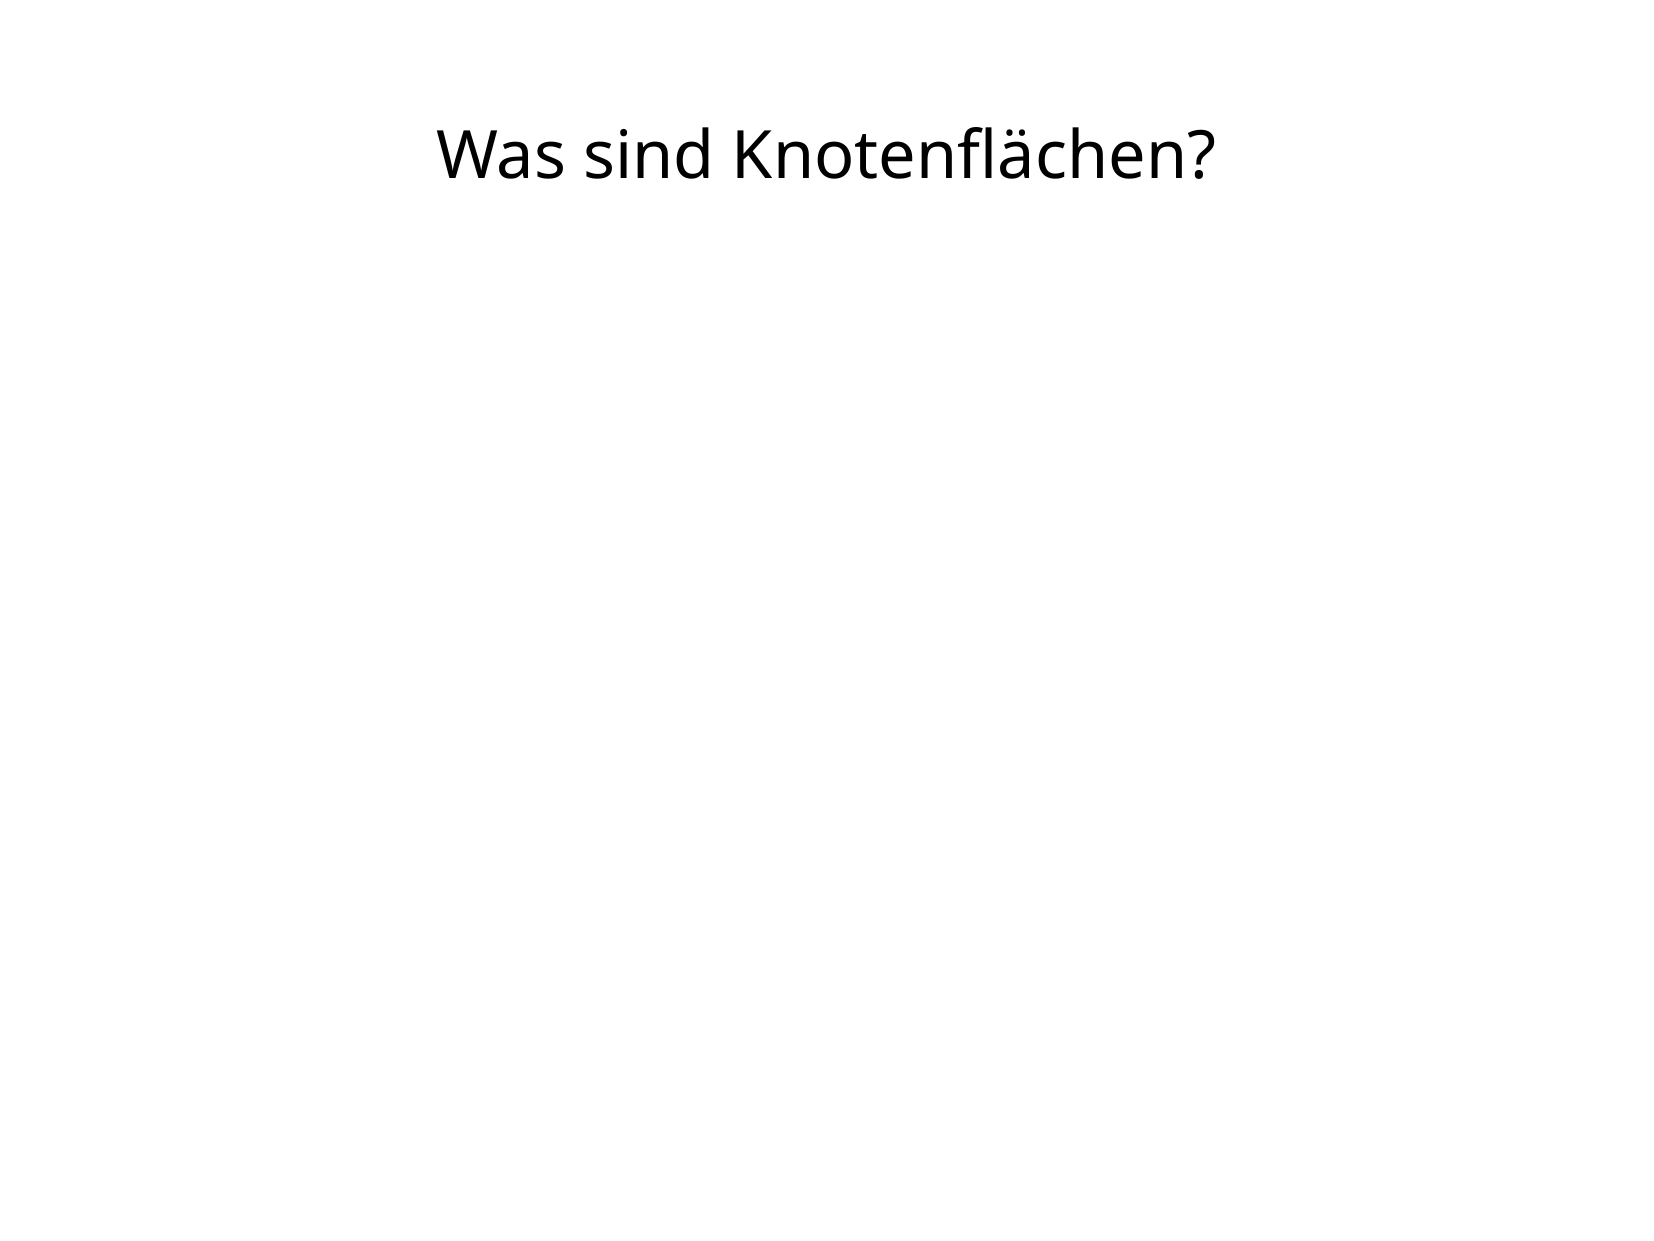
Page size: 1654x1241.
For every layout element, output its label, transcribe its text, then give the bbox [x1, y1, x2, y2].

title Was sind Knotenflächen? [82, 49, 1571, 257]
